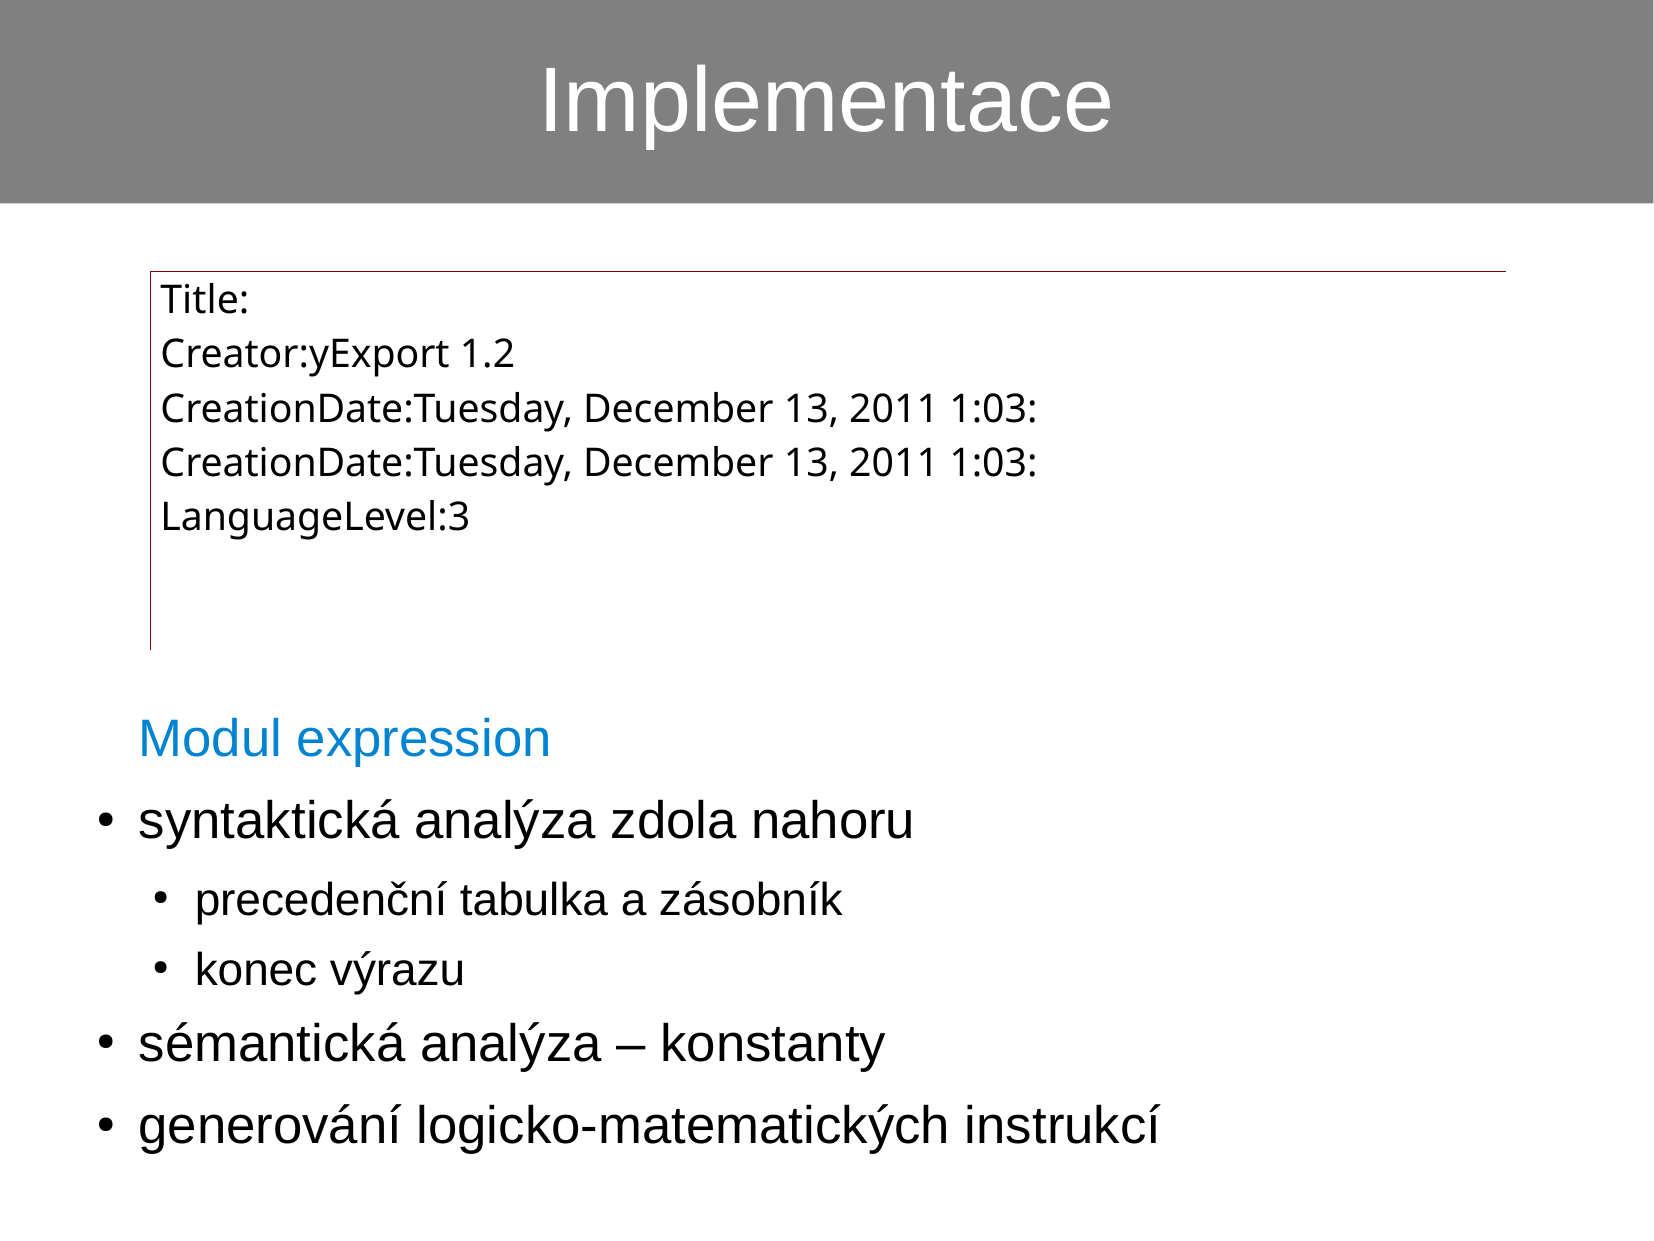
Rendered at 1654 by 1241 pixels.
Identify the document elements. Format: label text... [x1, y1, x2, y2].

title Implementace [0, 0, 1654, 204]
picture [147, 268, 1506, 650]
list Modul expression syntaktická analýza zdola nahoru precedenční tabulka a zásobník konec výrazu sémantická analýza – konstanty generování logicko-matematických instrukcí [82, 708, 1571, 1158]
